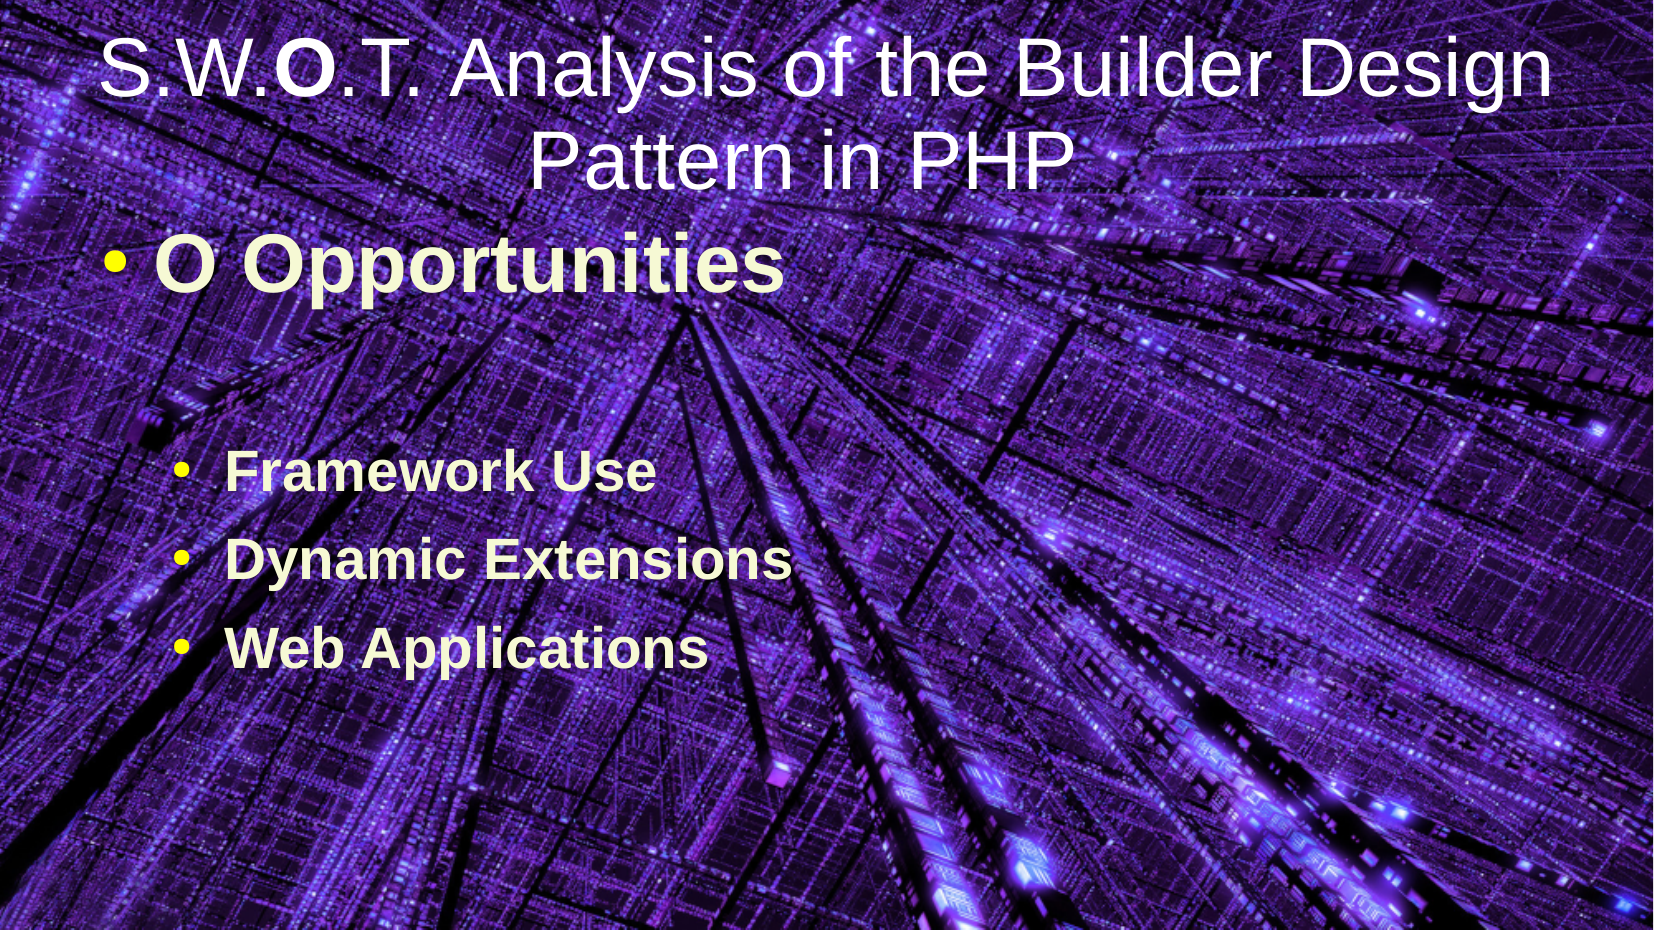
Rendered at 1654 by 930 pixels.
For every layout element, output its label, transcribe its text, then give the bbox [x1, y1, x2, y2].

picture [0, 0, 1654, 930]
title S.W.O.T. Analysis of the Builder Design Pattern in PHP [82, 21, 1571, 208]
list O Opportunities Framework Use Dynamic Extensions Web Applications [82, 217, 1571, 757]
